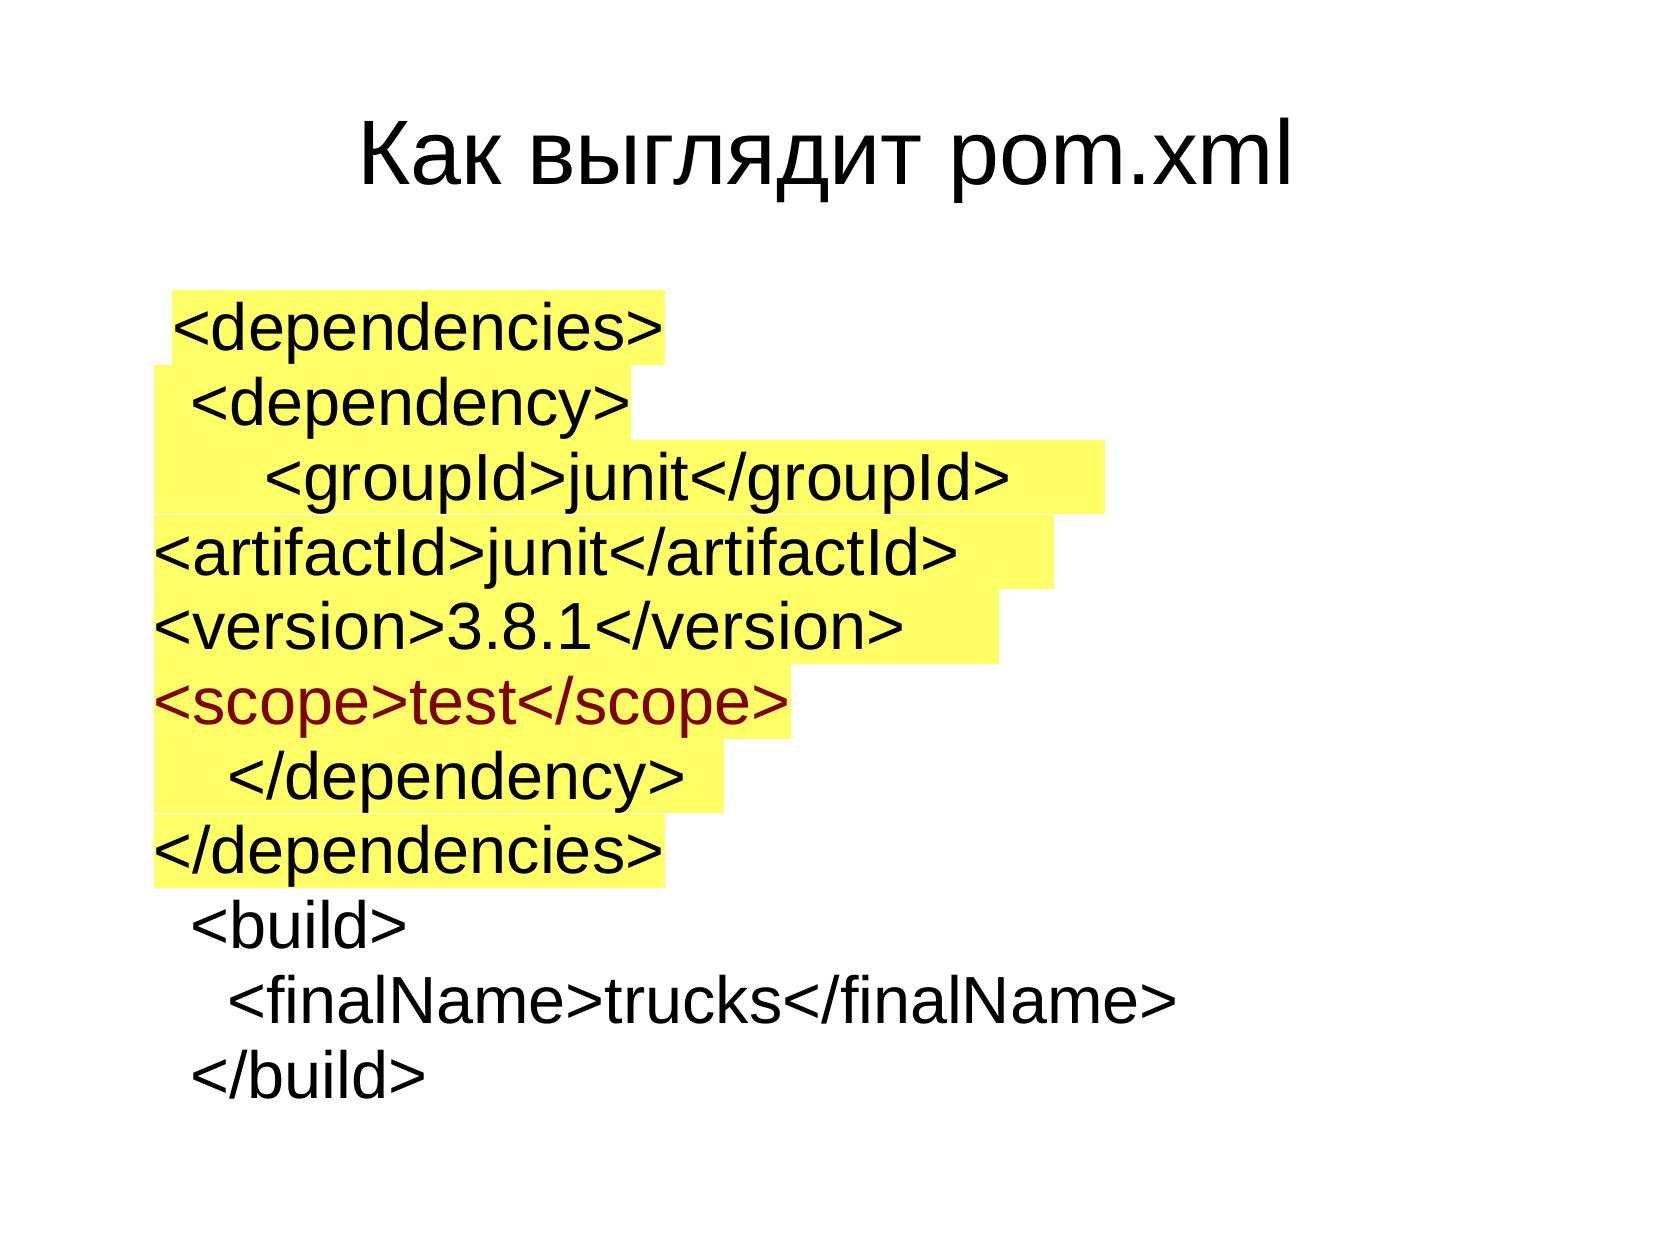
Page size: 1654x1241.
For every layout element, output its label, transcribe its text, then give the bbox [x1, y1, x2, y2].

list <dependencies> <dependency> <groupId>junit</groupId> <artifactId>junit</artifactId> <version>3.8.1</version> <scope>test</scope> </dependency> </dependencies> <build> <finalName>trucks</finalName> </build> [82, 290, 1571, 1113]
title Как выглядит pom.xml [82, 49, 1571, 257]
